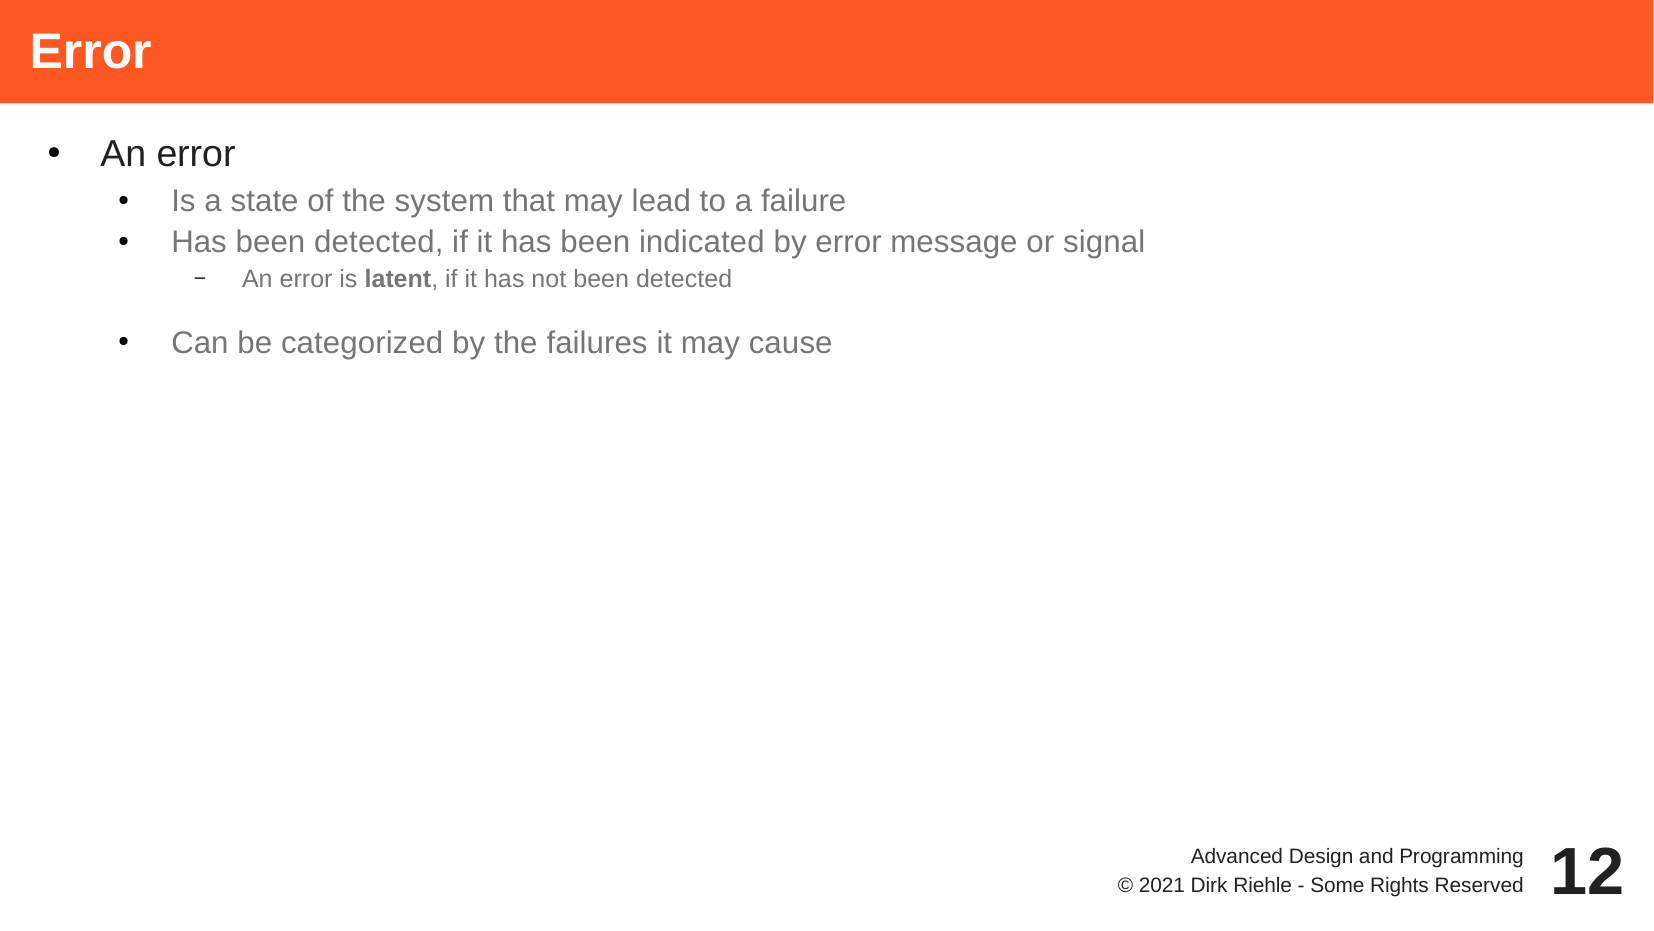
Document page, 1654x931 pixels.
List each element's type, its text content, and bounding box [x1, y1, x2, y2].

title Error [0, 0, 1654, 104]
list An error Is a state of the system that may lead to a failure Has been detected, if it has been indicated by error message or signal An error is latent, if it has not been detected Can be categorized by the failures it may cause [29, 132, 1625, 813]
